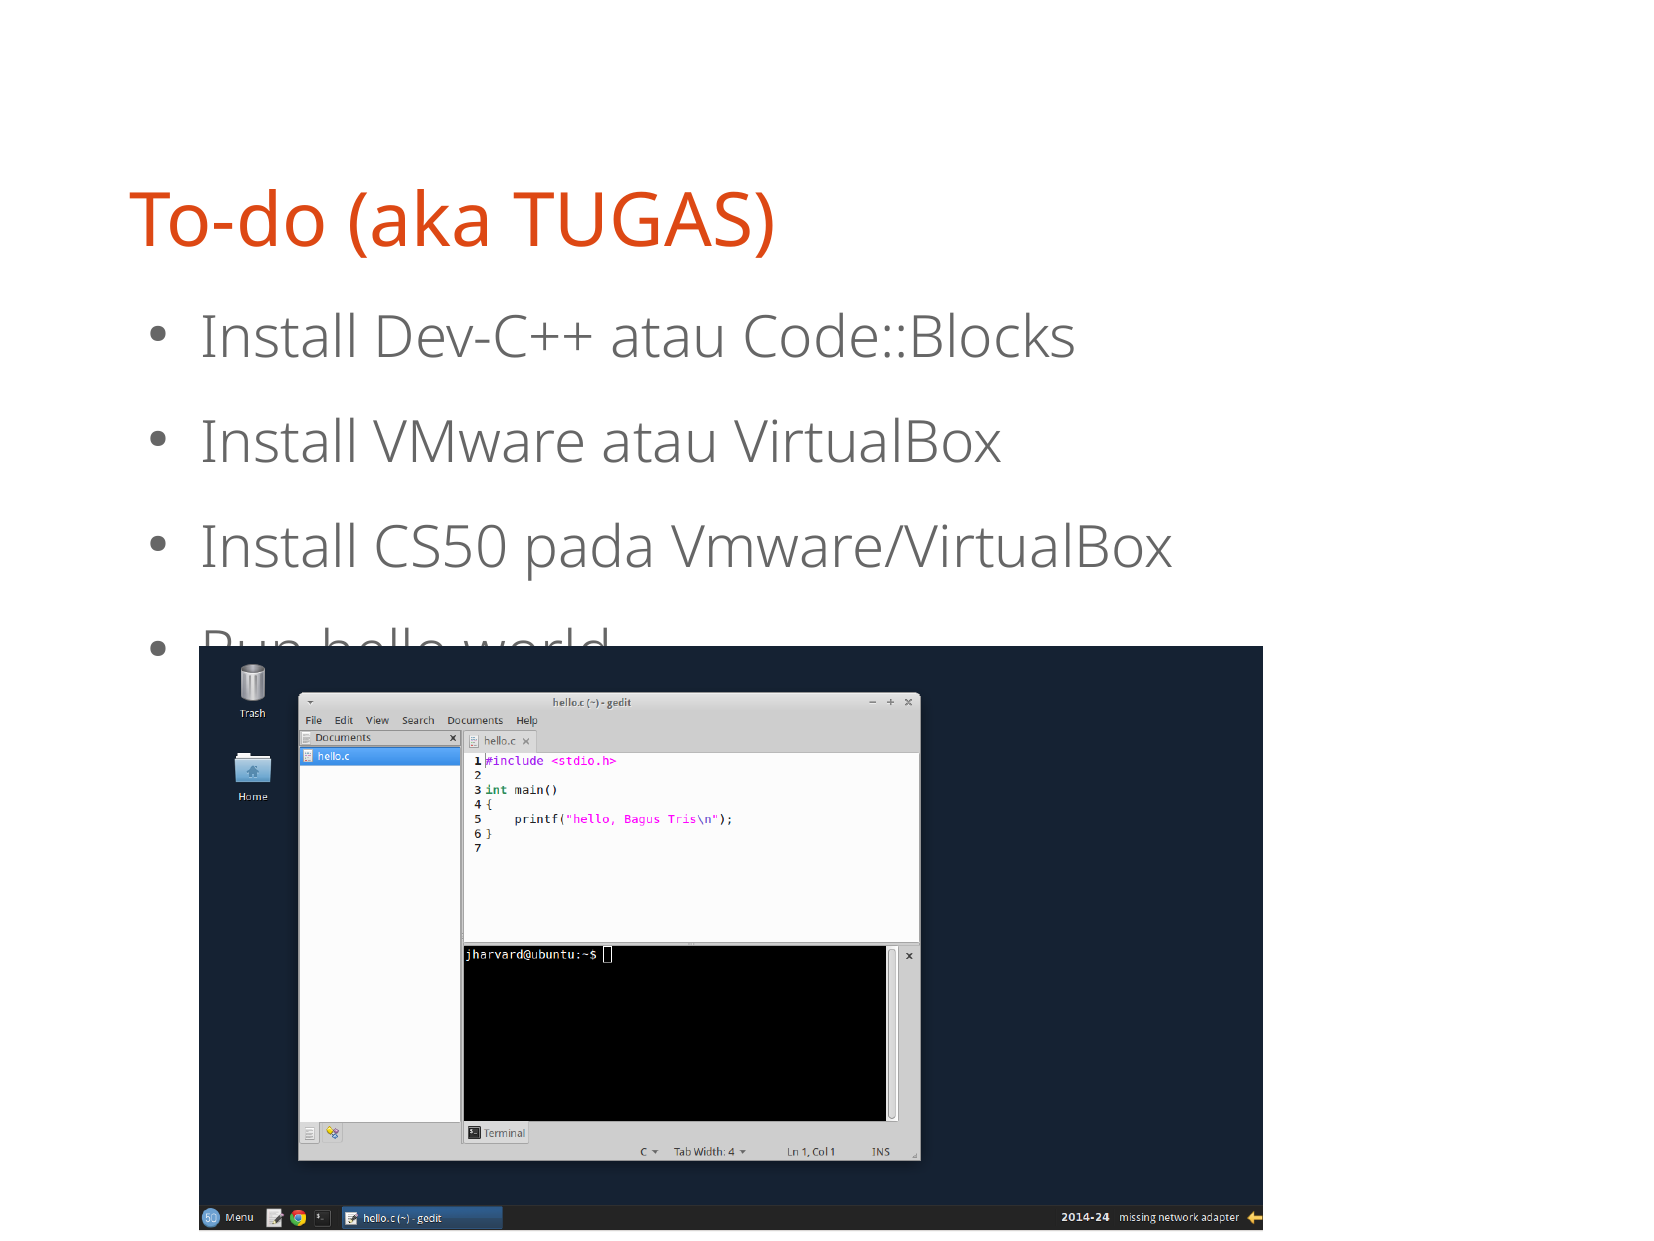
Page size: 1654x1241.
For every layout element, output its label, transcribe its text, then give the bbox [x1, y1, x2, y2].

title To-do (aka TUGAS) [129, 153, 1518, 281]
list Install Dev-C++ atau Code::Blocks Install VMware atau VirtualBox Install CS50 pada Vmware/VirtualBox Run hello world. [129, 295, 1518, 1010]
picture [199, 646, 1263, 1232]
